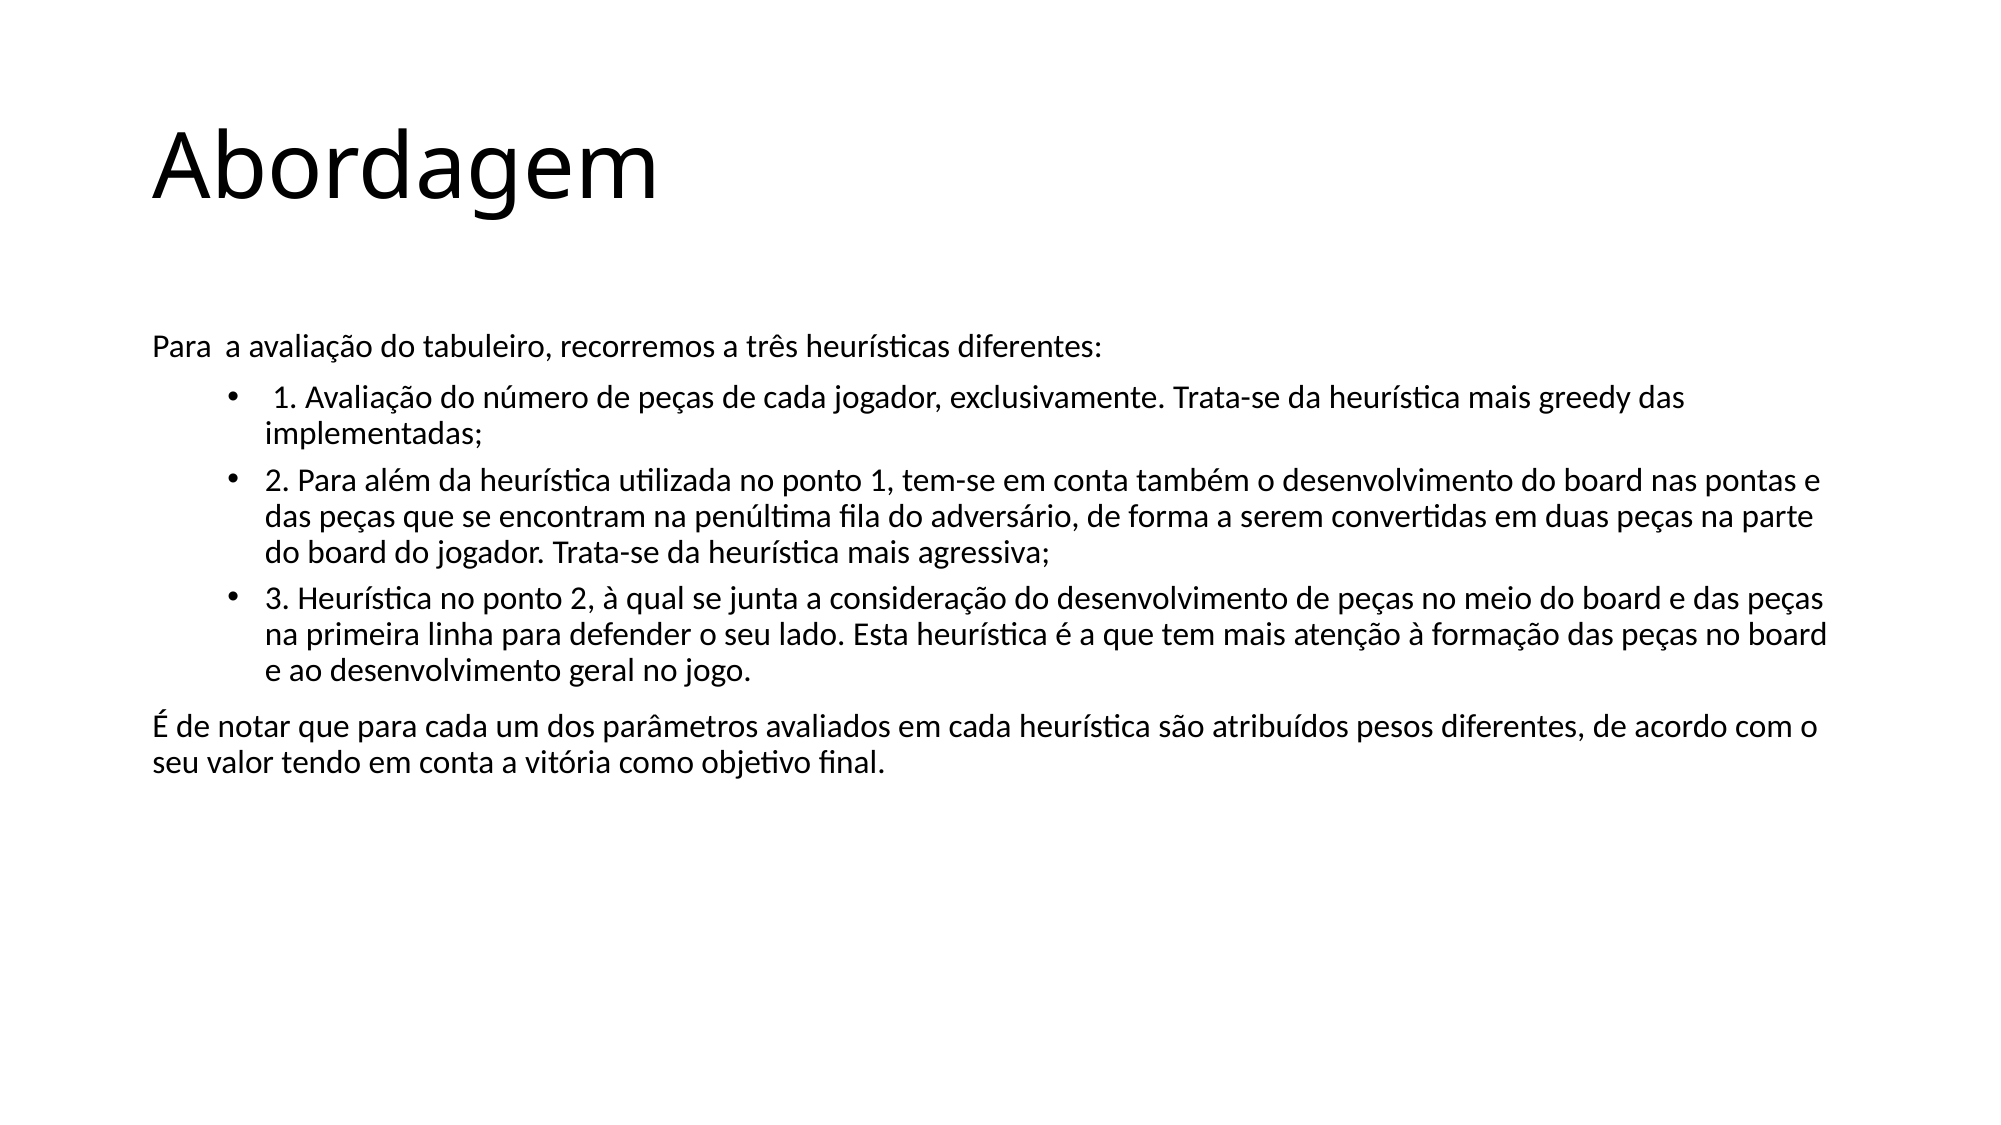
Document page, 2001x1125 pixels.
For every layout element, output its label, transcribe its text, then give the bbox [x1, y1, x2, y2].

list Para a avaliação do tabuleiro, recorremos a três heurísticas diferentes: 1. Avaliação do número de peças de cada jogador, exclusivamente. Trata-se da heurística mais greedy das implementadas; 2. Para além da heurística utilizada no ponto 1, tem-se em conta também o desenvolvimento do board nas pontas e das peças que se encontram na penúltima fila do adversário, de forma a serem convertidas em duas peças na parte do board do jogador. Trata-se da heurística mais agressiva; 3. Heurística no ponto 2, à qual se junta a consideração do desenvolvimento de peças no meio do board e das peças na primeira linha para defender o seu lado. Esta heurística é a que tem mais atenção à formação das peças no board e ao desenvolvimento geral no jogo. É de notar que para cada um dos parâmetros avaliados em cada heurística são atribuídos pesos diferentes, de acordo com o seu valor tendo em conta a vitória como objetivo final. [137, 299, 1863, 1014]
title Abordagem [137, 59, 1863, 278]
